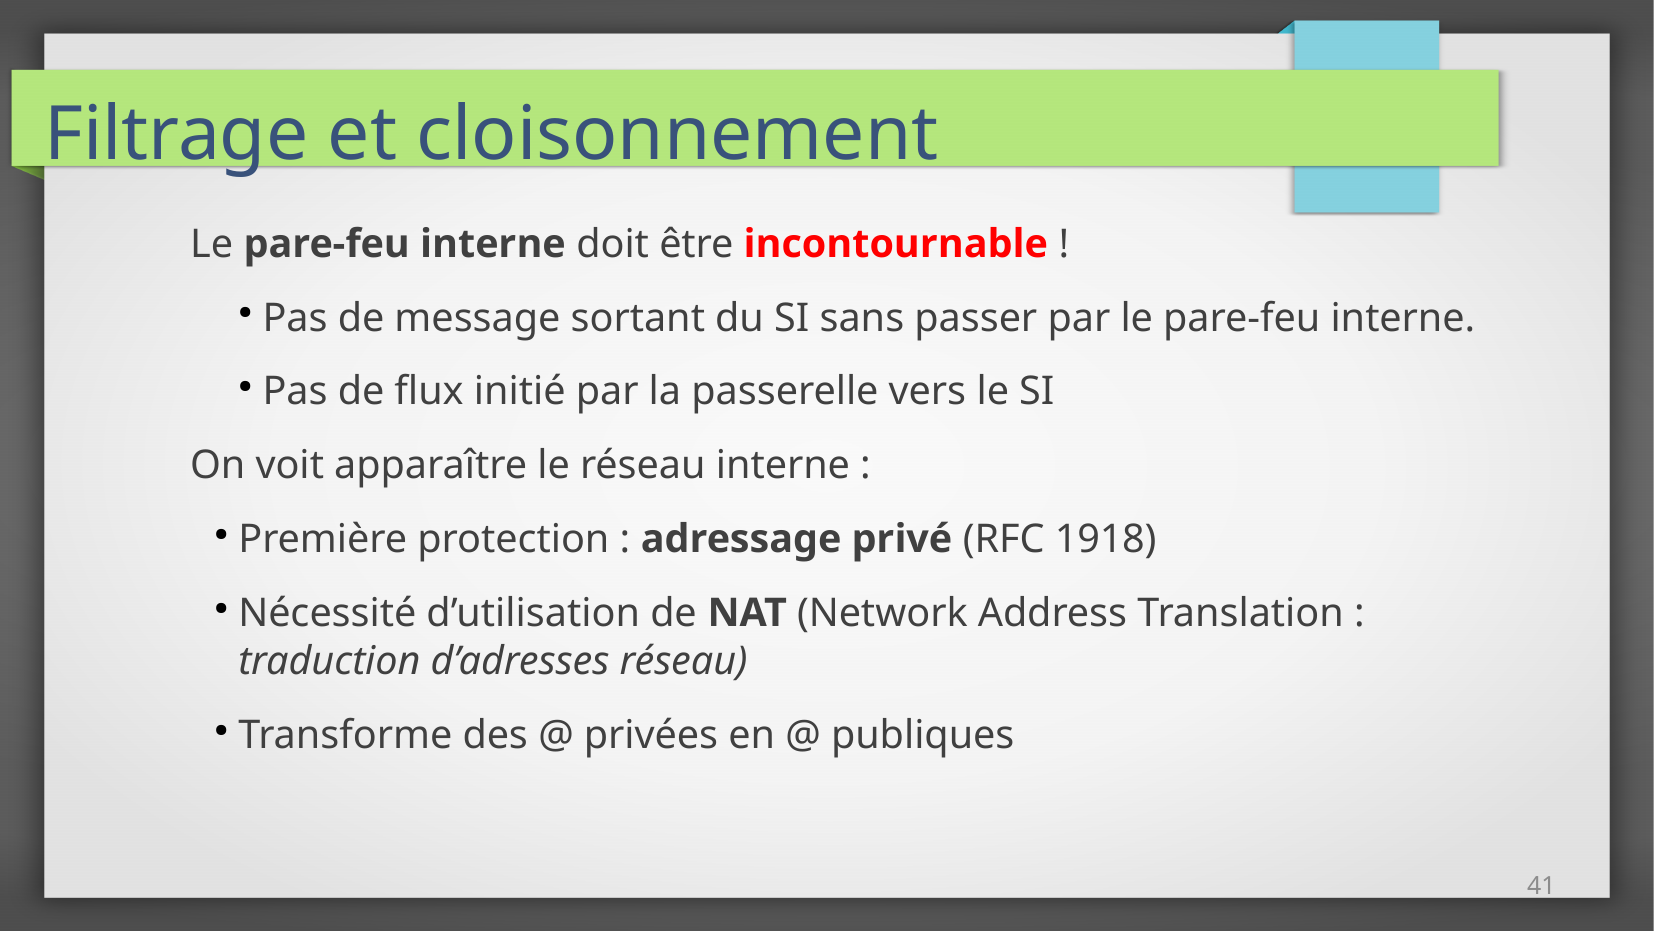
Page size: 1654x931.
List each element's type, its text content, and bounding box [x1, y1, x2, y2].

text_box Le pare-feu interne doit être incontournable ! Pas de message sortant du SI sans passer par le pare-feu interne. Pas de flux initié par la passerelle vers le SI On voit apparaître le réseau interne : Première protection : adressage privé (RFC 1918) Nécessité d’utilisation de NAT (Network Address Translation : traduction d’adresses réseau) Transforme des @ privées en @ publiques [175, 211, 1571, 780]
text_box <numéro> [1184, 862, 1571, 912]
text_box Filtrage et cloisonnement [29, 37, 1518, 182]
picture [0, 0, 1654, 931]
